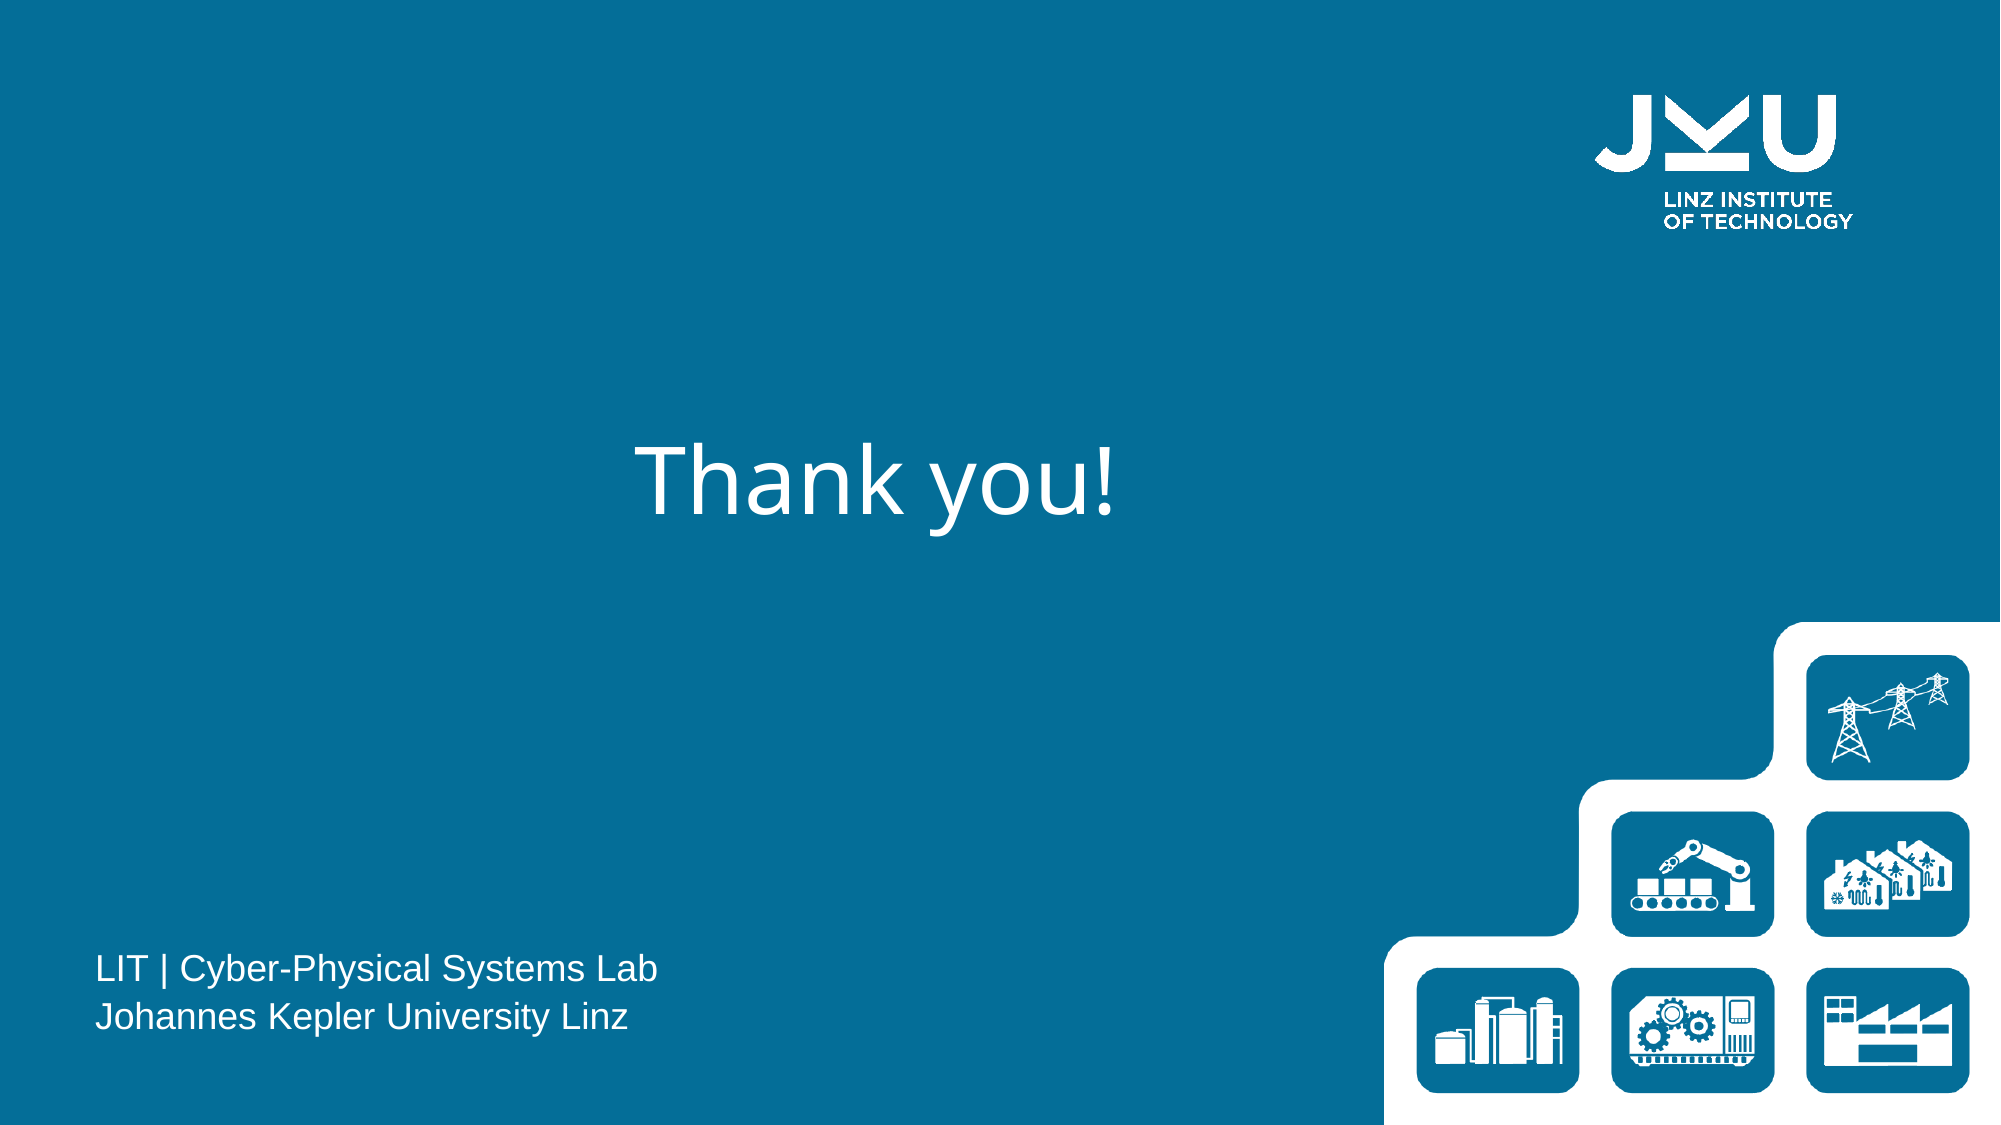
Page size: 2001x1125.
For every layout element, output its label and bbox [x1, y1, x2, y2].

picture [1828, 221, 1837, 228]
picture [1729, 193, 1741, 206]
picture [1757, 193, 1768, 206]
picture [1761, 215, 1767, 228]
picture [1730, 215, 1741, 228]
picture [1665, 215, 1679, 228]
picture [1684, 215, 1693, 228]
picture [1807, 215, 1821, 228]
picture [1596, 95, 1651, 172]
picture [1686, 193, 1697, 206]
picture [1716, 215, 1726, 228]
picture [1701, 193, 1712, 200]
picture [1745, 194, 1754, 206]
picture [1796, 215, 1804, 228]
picture [1666, 97, 1748, 170]
picture [1840, 215, 1848, 228]
picture [1746, 215, 1756, 228]
picture [1764, 95, 1835, 172]
picture [1821, 193, 1831, 206]
picture [1792, 193, 1803, 206]
picture [1777, 215, 1791, 228]
picture [1702, 215, 1713, 228]
picture [1767, 215, 1773, 228]
picture [1385, 623, 2001, 1125]
picture [1807, 193, 1817, 206]
picture [1666, 193, 1675, 206]
picture [1778, 193, 1789, 206]
picture [1824, 215, 1835, 227]
